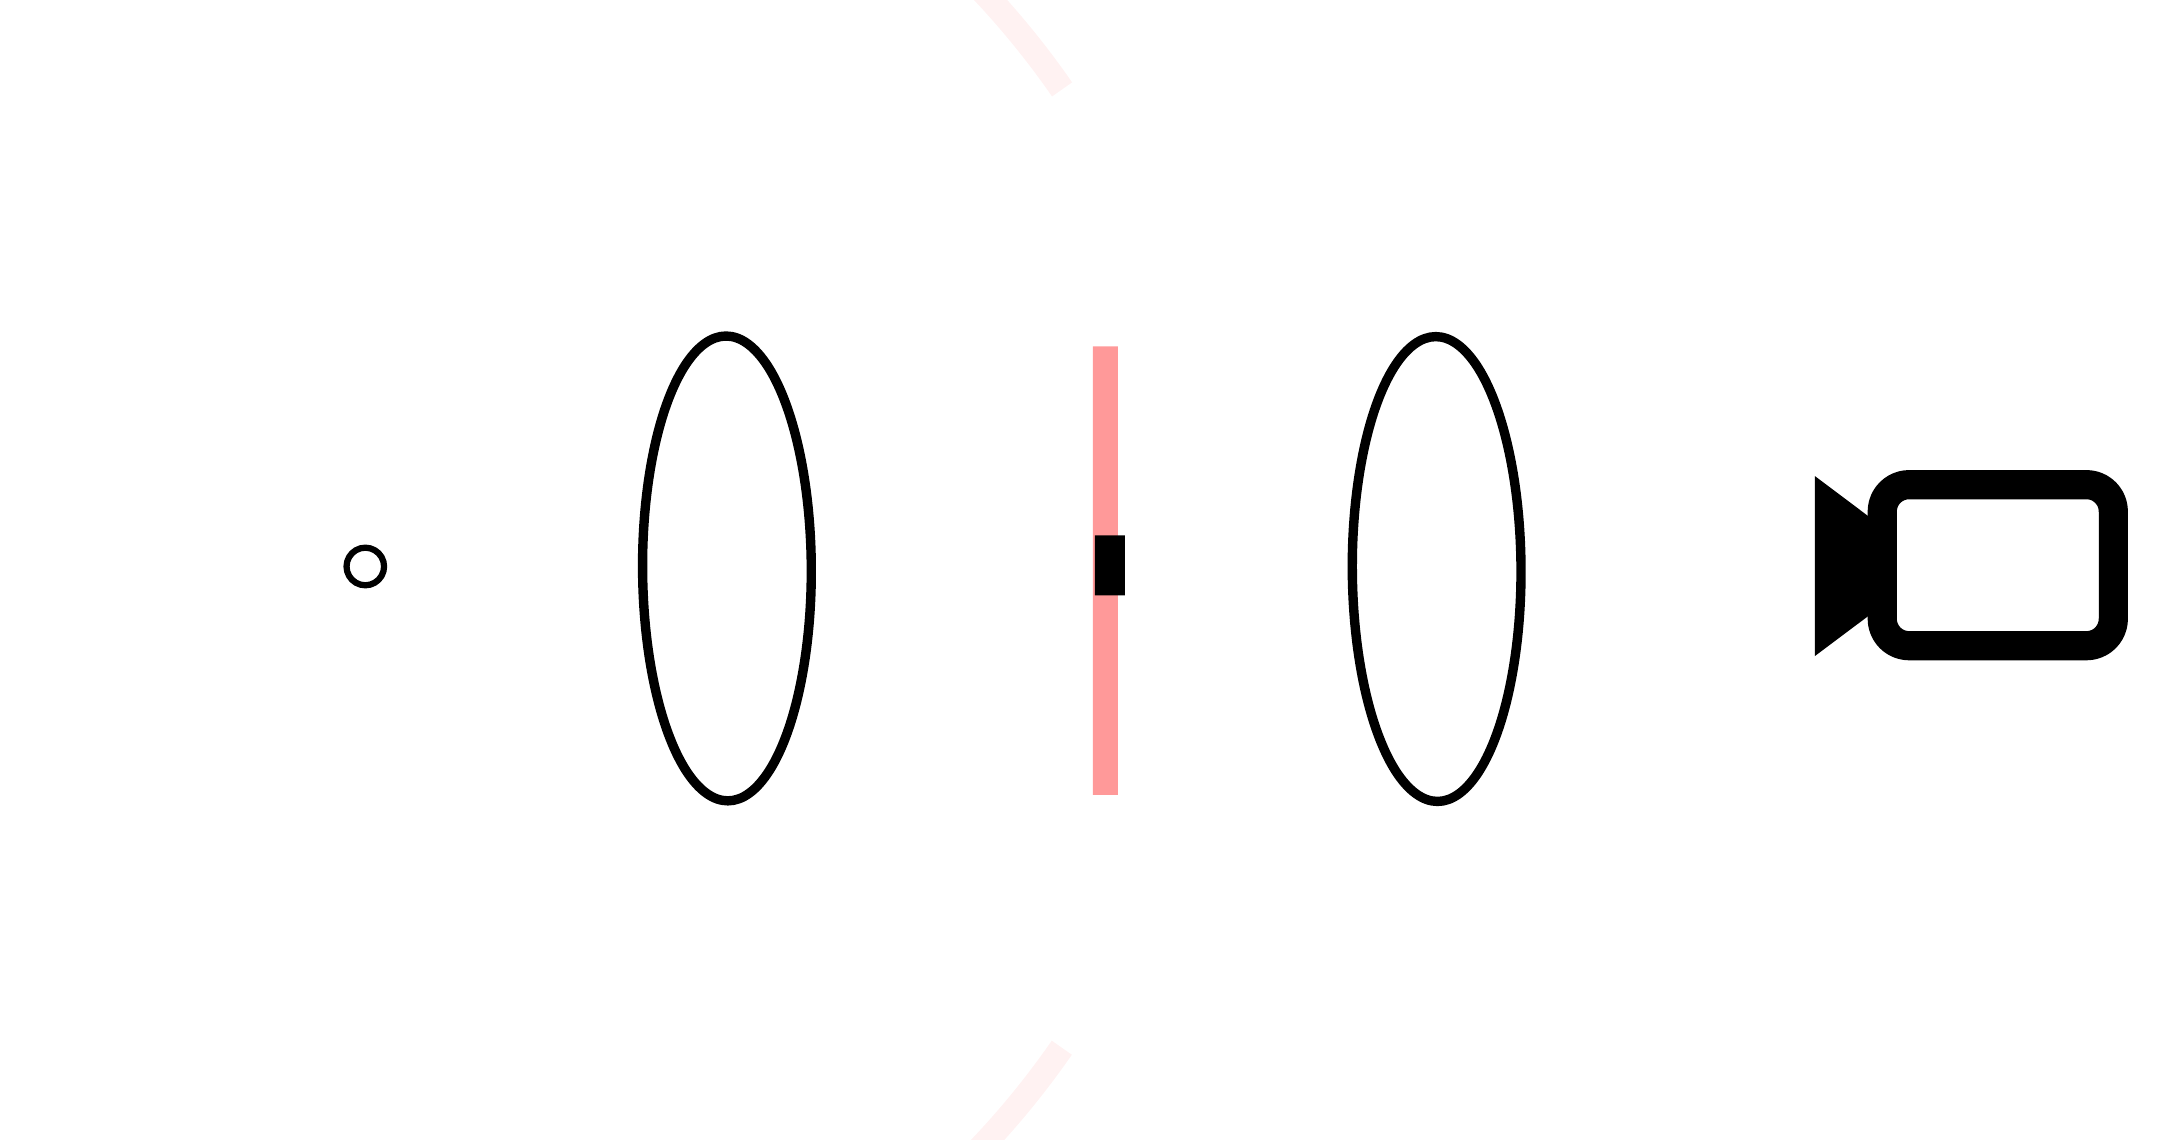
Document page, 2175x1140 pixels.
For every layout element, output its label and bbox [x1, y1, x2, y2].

text_box [1814, 476, 1875, 657]
text_box [642, 0, 1747, 1140]
text_box [1882, 484, 2114, 646]
